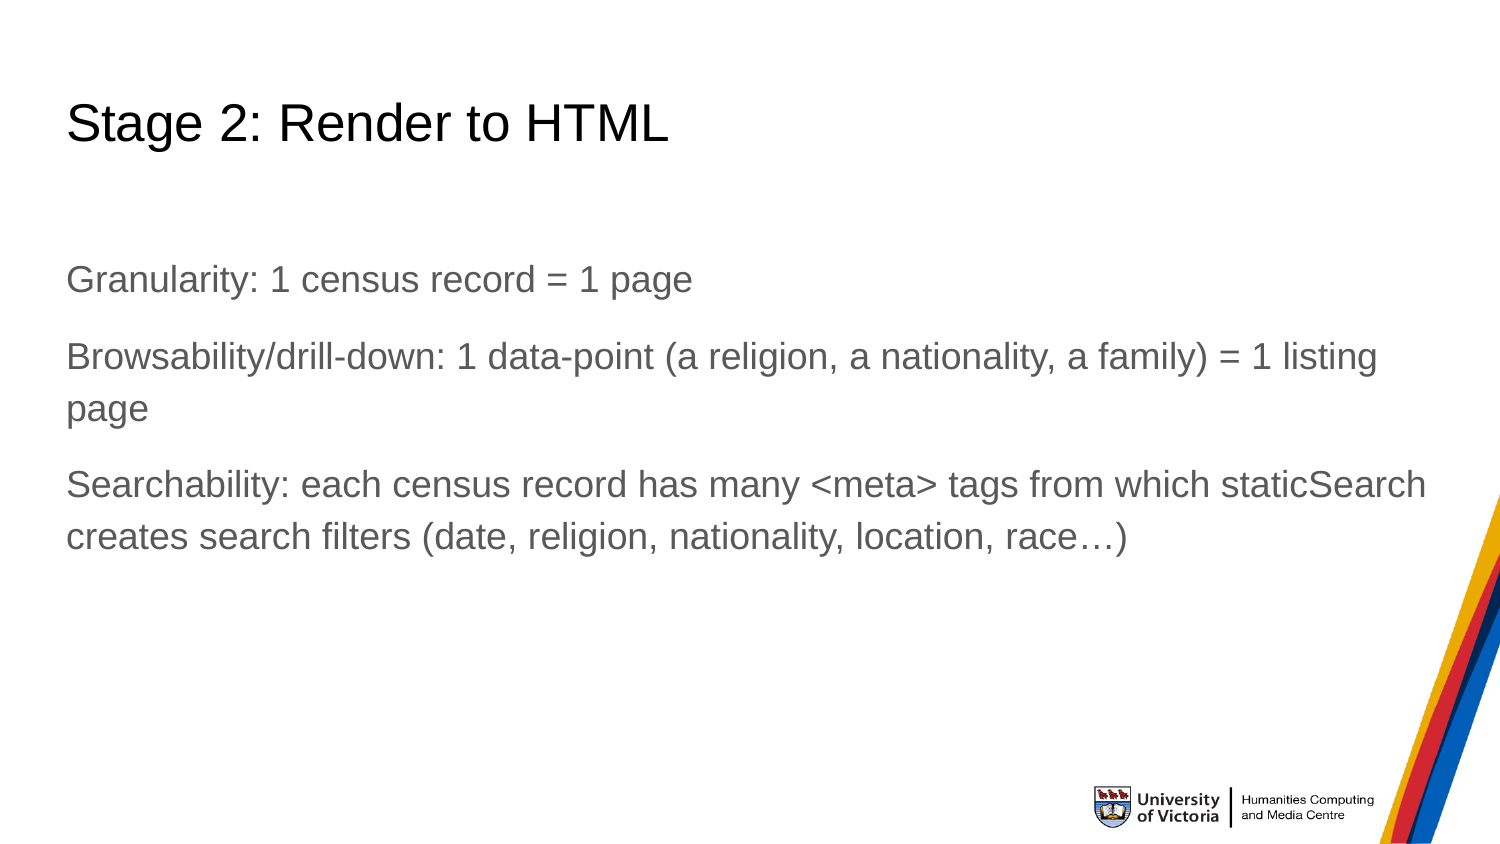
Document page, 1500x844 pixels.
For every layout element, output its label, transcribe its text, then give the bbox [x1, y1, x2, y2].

title Stage 2: Render to HTML [51, 72, 1449, 167]
picture [1094, 483, 1500, 844]
list Granularity: 1 census record = 1 page Browsability/drill-down: 1 data-point (a religion, a nationality, a family) = 1 listing page Searchability: each census record has many <meta> tags from which staticSearch creates search filters (date, religion, nationality, location, race…) [51, 233, 1449, 750]
